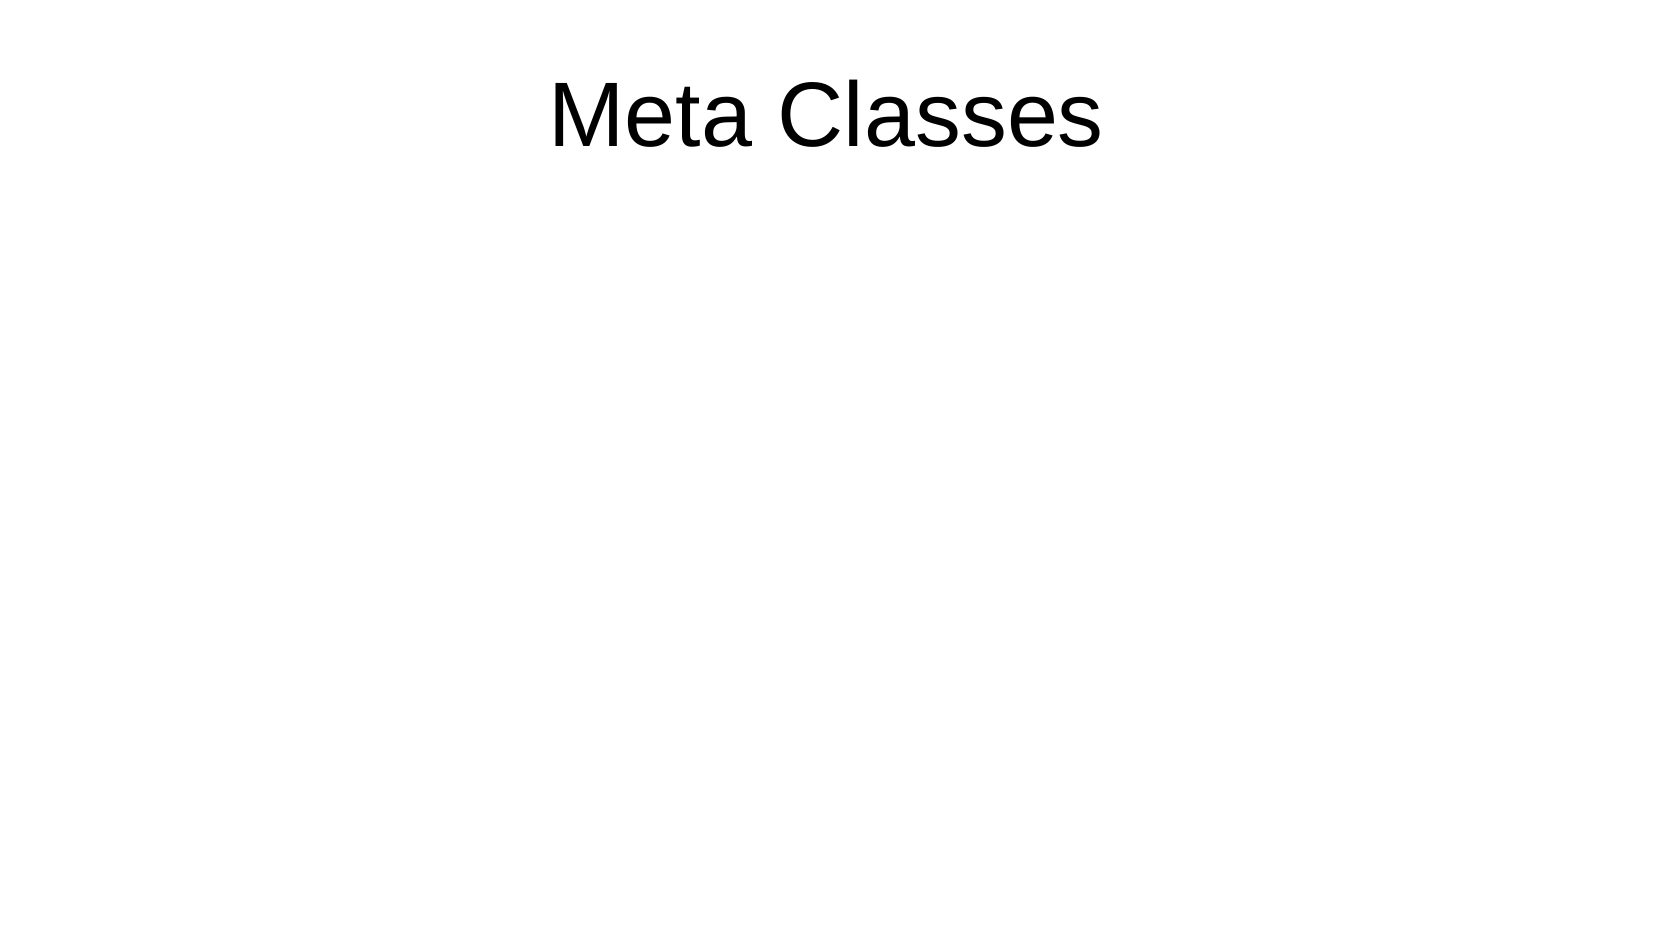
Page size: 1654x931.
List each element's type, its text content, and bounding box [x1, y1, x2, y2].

title Meta Classes [82, 37, 1571, 193]
